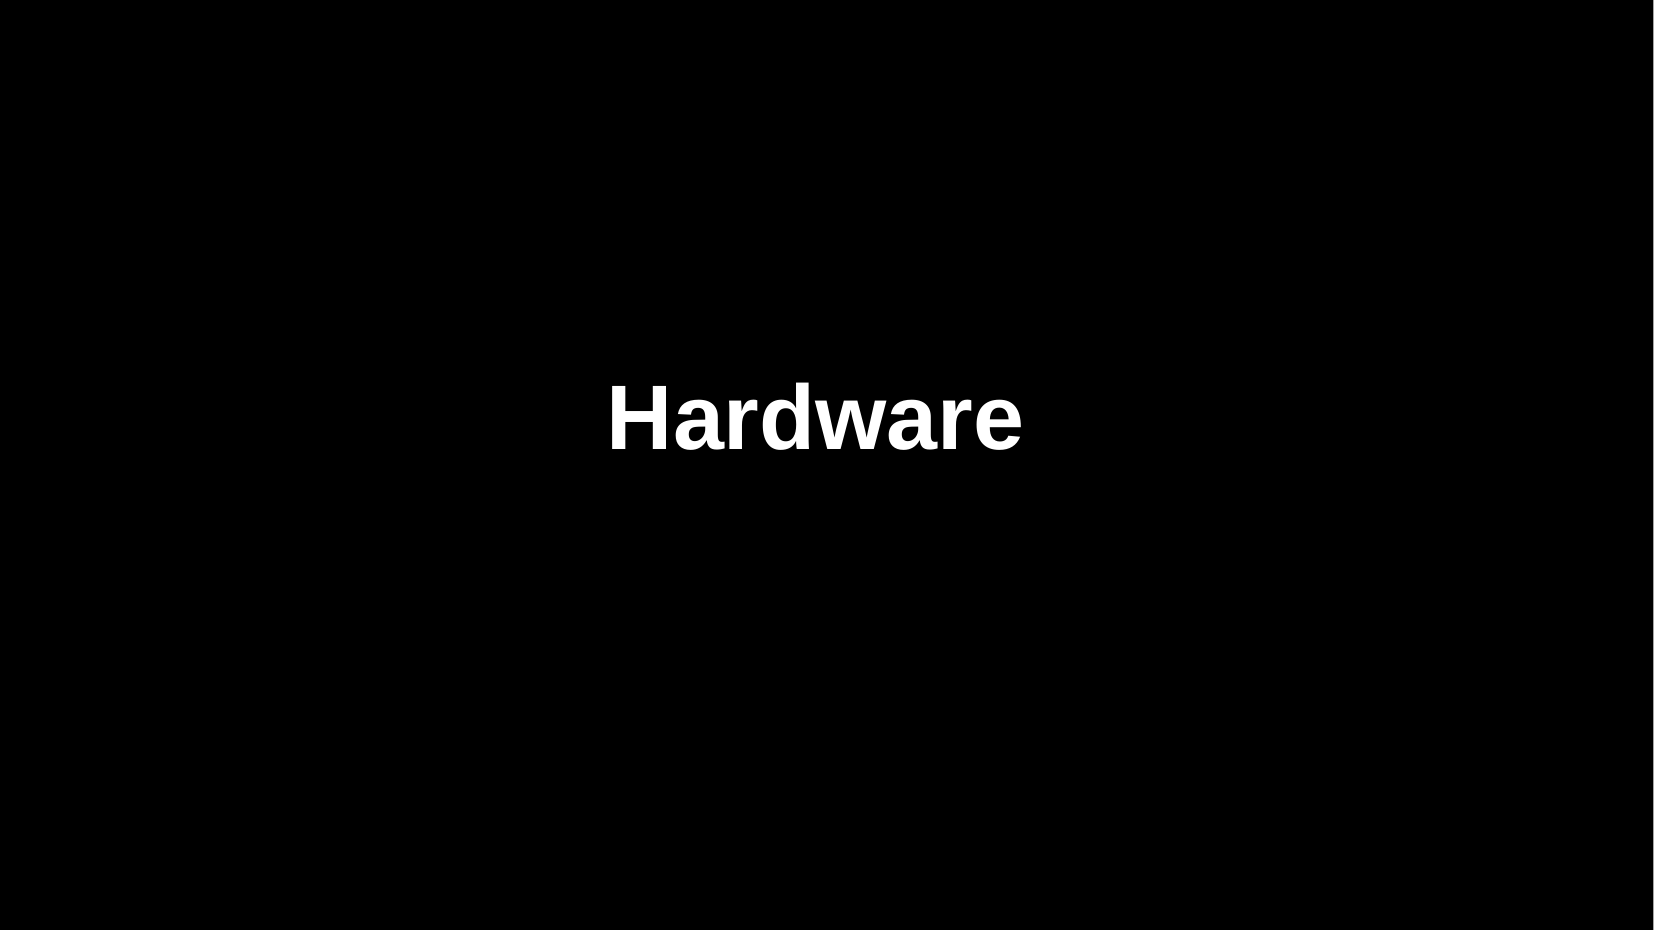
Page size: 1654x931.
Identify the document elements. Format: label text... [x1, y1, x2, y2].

title Hardware [71, 339, 1561, 496]
